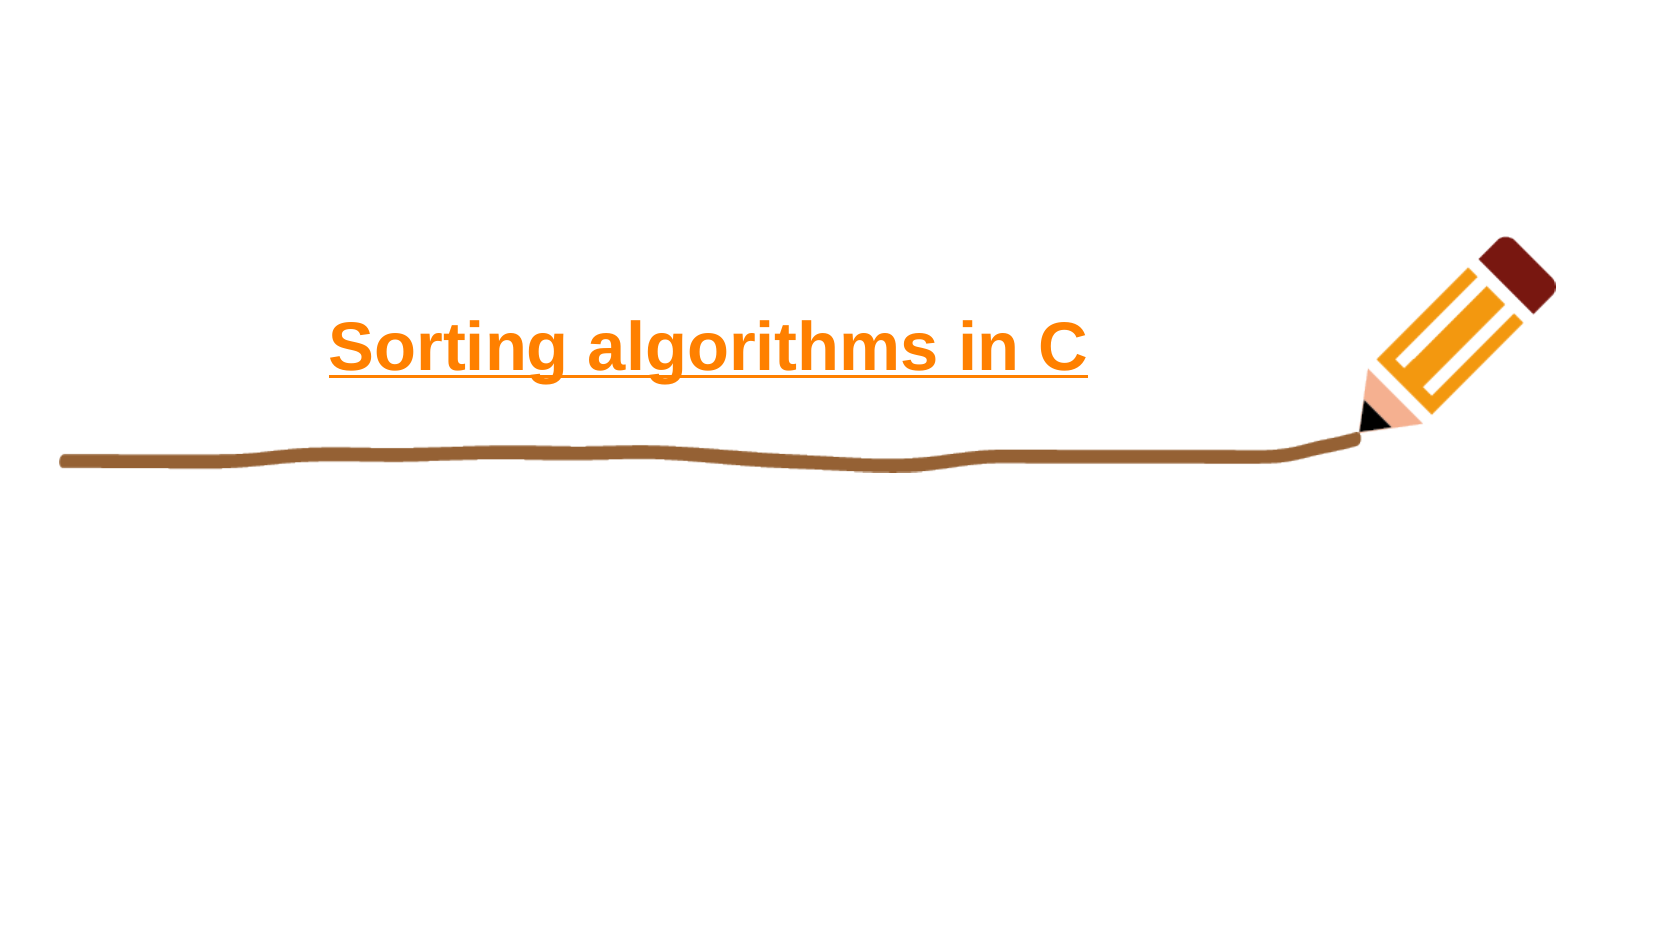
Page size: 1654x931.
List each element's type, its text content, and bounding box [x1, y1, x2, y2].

picture [59, 236, 1556, 473]
title Sorting algorithms in C [88, 265, 1329, 429]
